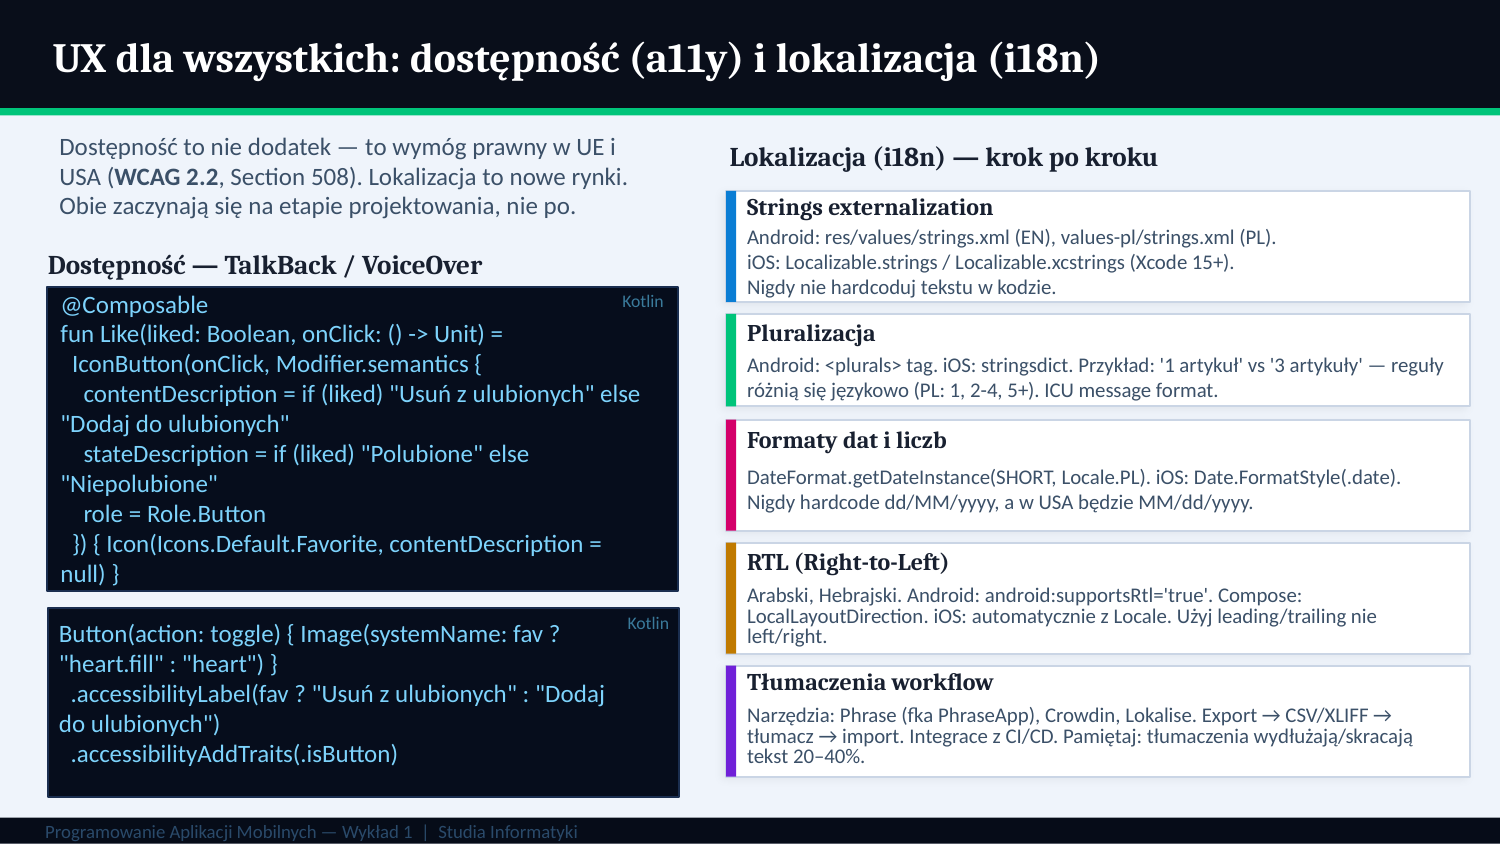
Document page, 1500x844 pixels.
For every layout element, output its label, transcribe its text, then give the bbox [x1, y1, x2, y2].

text_box [0, 817, 1500, 844]
text_box Dostępność to nie dodatek — to wymóg prawny w UE i USA (WCAG 2.2, Section 508). Lokalizacja to nowe rynki. Obie zaczynają się na etapie projektowania, nie po. [44, 137, 678, 212]
text_box [726, 313, 747, 407]
text_box [46, 286, 678, 591]
text_box @Composable fun Like(liked: Boolean, onClick: () -> Unit) = IconButton(onClick, Modifier.semantics { contentDescription = if (liked) "Usuń z ulubionych" else "Dodaj do ulubionych" stateDescription = if (liked) "Polubione" else "Niepolubione" role = Role.Button }) { Icon(Icons.Default.Favorite, contentDescription = null) } [60, 288, 662, 502]
text_box Kotlin [531, 608, 669, 636]
text_box [1459, 542, 1470, 654]
text_box [726, 190, 1470, 302]
text_box Android: <plurals> tag. iOS: stringsdict. Przykład: '1 artykuł' vs '3 artykuły' — reguły różnią się językowo (PL: 1, 2-4, 5+). ICU message format. [747, 346, 1459, 408]
text_box Tłumaczenia workflow [747, 661, 1459, 700]
text_box Strings externalization [747, 186, 1459, 223]
text_box Programowanie Aplikacji Mobilnych — Wykład 1 | Studia Informatyki [44, 818, 1455, 843]
text_box [726, 542, 747, 654]
text_box Button(action: toggle) { Image(systemName: fav ? "heart.fill" : "heart") } .accessibilityLabel(fav ? "Usuń z ulubionych" : "Dodaj do ulubionych") .accessibilityAddTraits(.isButton) [59, 617, 613, 703]
text_box [726, 419, 1470, 531]
text_box RTL (Right-to-Left) [747, 540, 1459, 580]
text_box Dostępność — TalkBack / VoiceOver [47, 240, 565, 286]
text_box Android: res/values/strings.xml (EN), values-pl/strings.xml (PL). iOS: Localizable.strings / Localizable.xcstrings (Xcode 15+). Nigdy nie hardcoduj tekstu w kodzie. [747, 223, 1459, 299]
text_box Formaty dat i liczb [747, 418, 1459, 449]
text_box DateFormat.getDateInstance(SHORT, Locale.PL). iOS: Date.FormatStyle(.date). Nigdy hardcode dd/MM/yyyy, a w USA będzie MM/dd/yyyy. [747, 449, 1459, 528]
text_box Pluralizacja [747, 311, 1459, 346]
text_box [726, 665, 1470, 777]
text_box Arabski, Hebrajski. Android: android:supportsRtl='true'. Compose: LocalLayoutDirection. iOS: automatycznie z Locale. Użyj leading/trailing nie left/right. [747, 580, 1459, 654]
text_box [1459, 313, 1470, 407]
text_box Lokalizacja (i18n) — krok po kroku [729, 134, 1420, 177]
text_box UX dla wszystkich: dostępność (a11y) i lokalizacja (i18n) [52, 8, 1448, 102]
text_box [48, 608, 680, 798]
text_box [0, 0, 1500, 116]
text_box Narzędzia: Phrase (fka PhraseApp), Crowdin, Lokalise. Export → CSV/XLIFF → tłumacz → import. Integrace z CI/CD. Pamiętaj: tłumaczenia wydłużają/skracają tekst 20–40%. [747, 700, 1459, 774]
